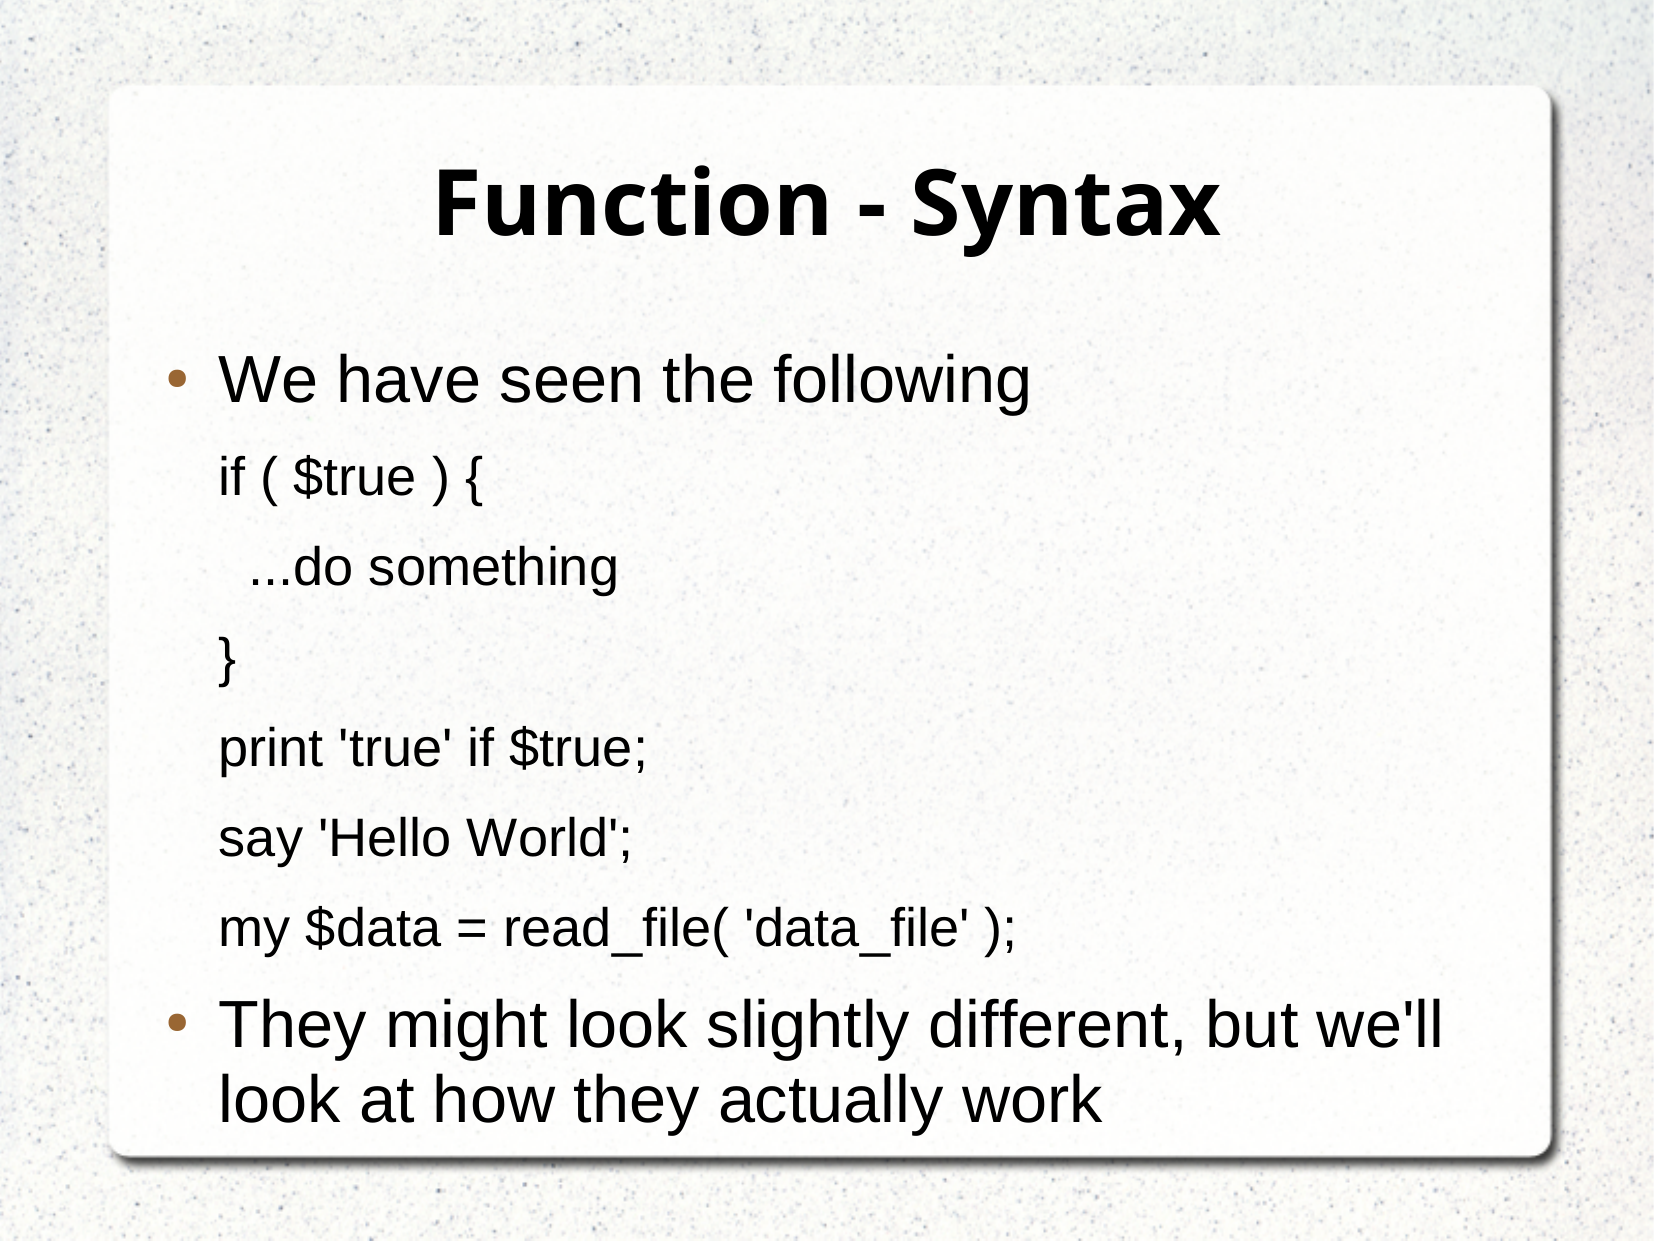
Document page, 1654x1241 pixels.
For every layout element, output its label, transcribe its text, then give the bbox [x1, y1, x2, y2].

picture [0, 0, 1654, 1241]
list We have seen the following if ( $true ) { ...do something } print 'true' if $true; say 'Hello World'; my $data = read_file( 'data_file' ); They might look slightly different, but we'll look at how they actually work [147, 342, 1506, 1137]
title Function - Syntax [118, 96, 1536, 304]
